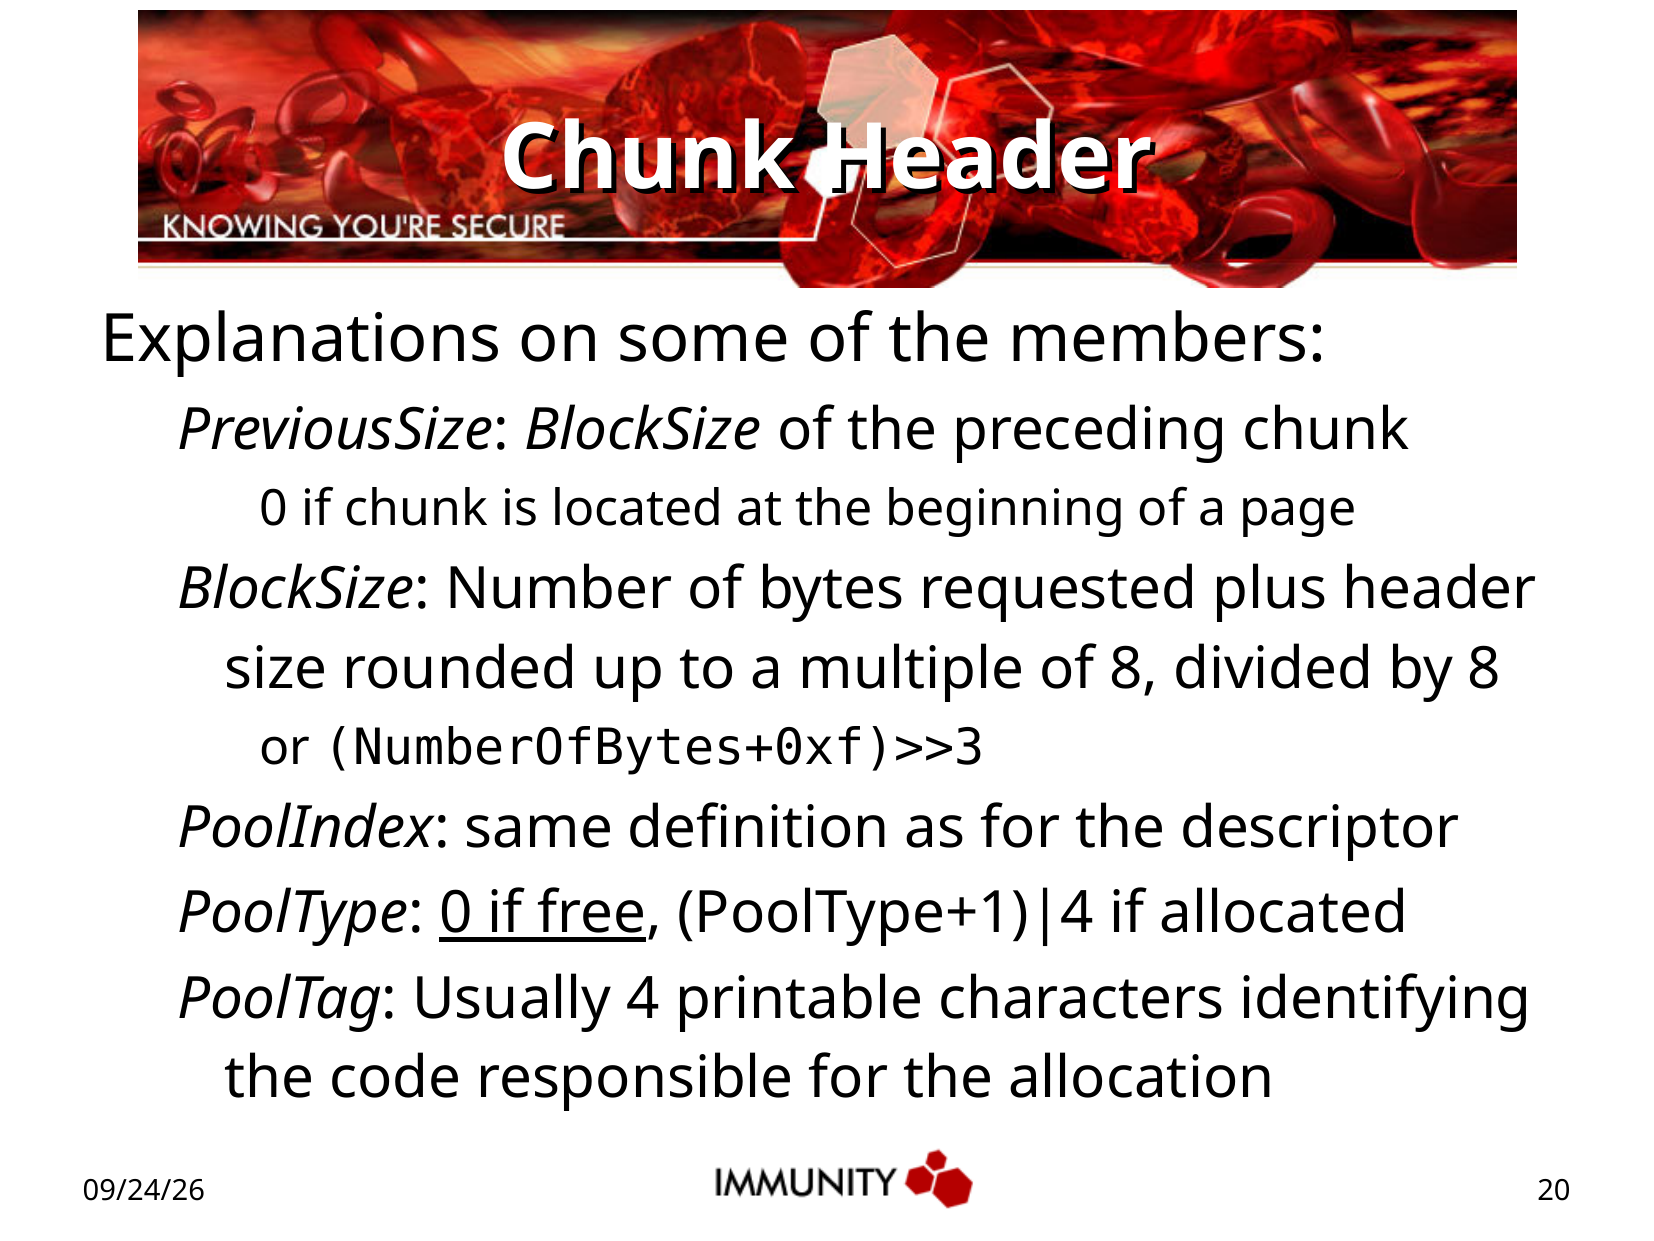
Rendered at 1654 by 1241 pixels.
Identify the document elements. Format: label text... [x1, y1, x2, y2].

picture [138, 10, 1517, 56]
list Explanations on some of the members: PreviousSize: BlockSize of the preceding chunk 0 if chunk is located at the beginning of a page BlockSize: Number of bytes requested plus header size rounded up to a multiple of 8, divided by 8 or (NumberOfBytes+0xf)>>3 PoolIndex: same definition as for the descriptor PoolType: 0 if free, (PoolType+1)|4 if allocated PoolTag: Usually 4 printable characters identifying the code responsible for the allocation [82, 290, 1571, 1094]
picture [138, 250, 1517, 288]
title Chunk Header [82, 56, 1571, 250]
picture [694, 1130, 984, 1235]
